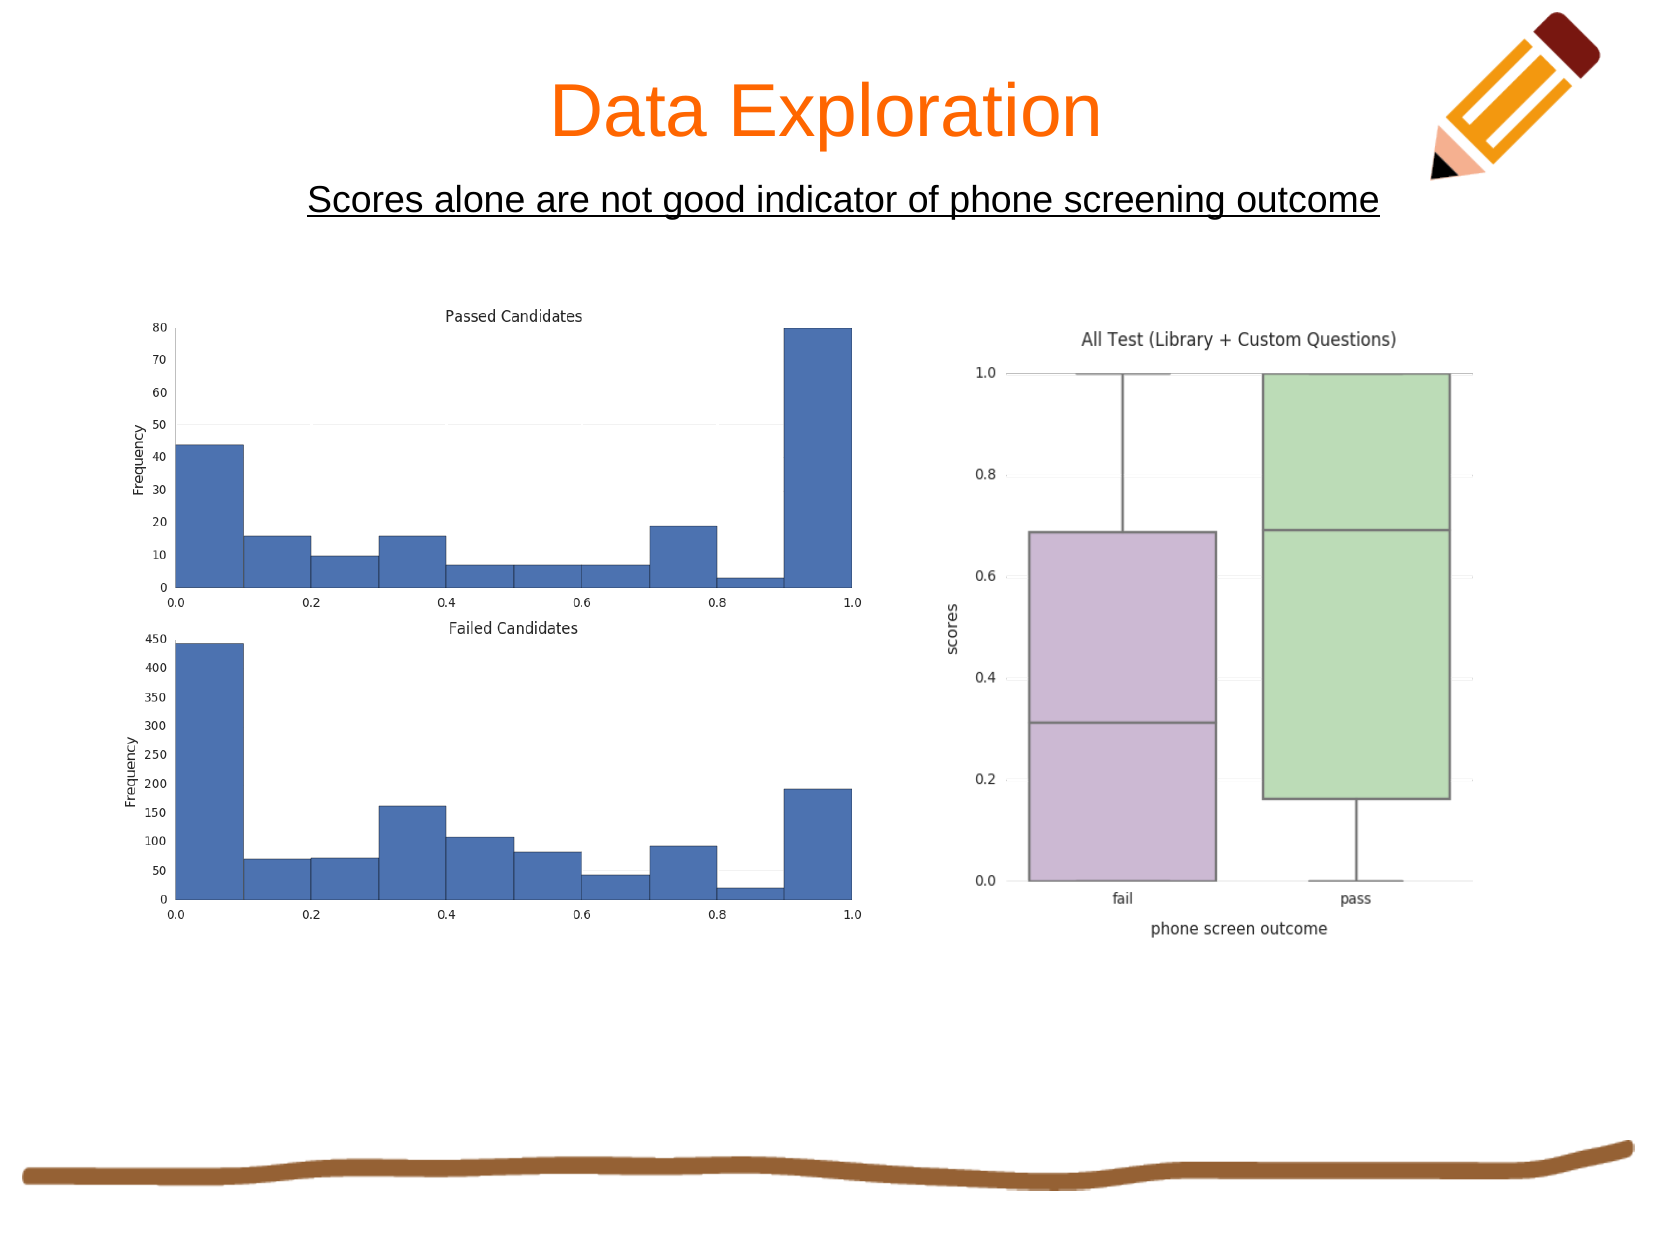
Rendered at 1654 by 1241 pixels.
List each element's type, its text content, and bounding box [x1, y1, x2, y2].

title Data Exploration [82, 49, 1571, 172]
text_box Scores alone are not good indicator of phone screening outcome [292, 171, 1395, 228]
picture [1430, 12, 1601, 181]
picture [22, 1140, 1635, 1191]
picture [66, 256, 1533, 971]
